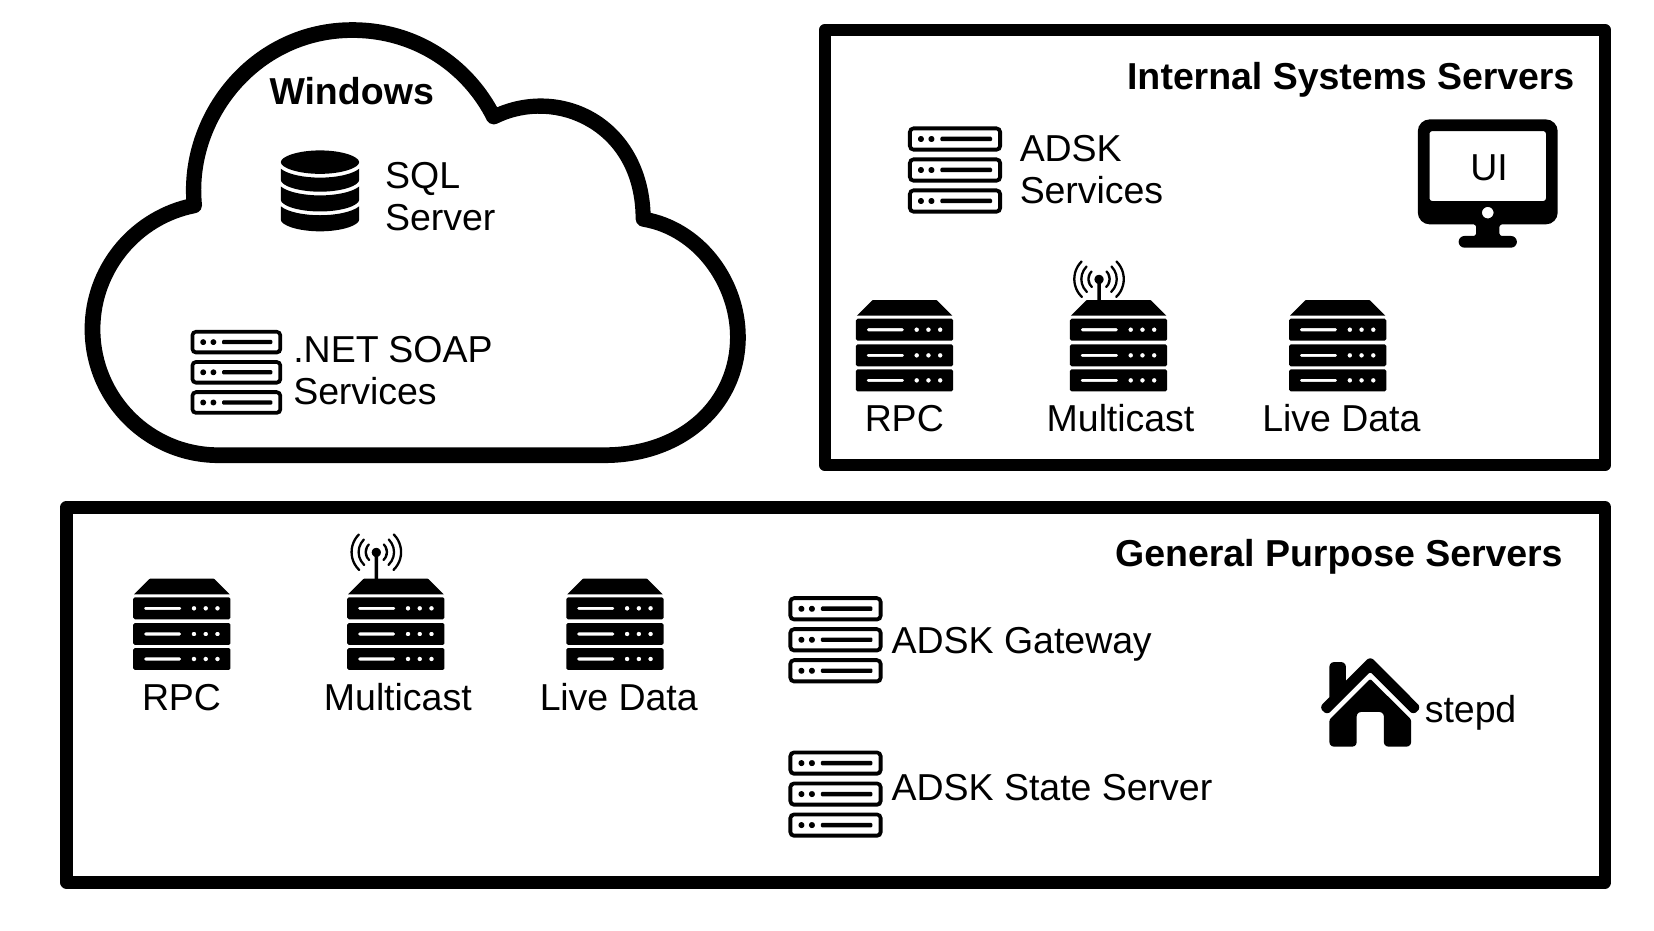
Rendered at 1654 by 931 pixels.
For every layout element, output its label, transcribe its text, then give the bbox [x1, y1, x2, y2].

picture [1289, 300, 1387, 390]
text_box .NET SOAP Services [278, 320, 564, 420]
text_box UI [1455, 138, 1550, 196]
picture [17, 0, 813, 838]
picture [905, 120, 1006, 245]
text_box SQL Server [370, 147, 536, 247]
text_box General Purpose Servers [1100, 525, 1626, 582]
picture [73, 514, 886, 869]
text_box Multicast [309, 668, 520, 726]
text_box Live Data [525, 668, 733, 726]
text_box stepd [1410, 680, 1561, 738]
text_box Internal Systems Servers [1112, 48, 1638, 106]
text_box ADSK Services [1005, 120, 1336, 219]
picture [855, 300, 954, 390]
text_box Windows [254, 62, 463, 120]
picture [1315, 647, 1426, 785]
text_box ADSK Gateway [876, 612, 1252, 670]
text_box RPC [850, 390, 1031, 447]
picture [1414, 110, 1561, 292]
text_box ADSK State Server [876, 759, 1252, 816]
picture [1069, 257, 1168, 390]
text_box Multicast [1031, 390, 1242, 447]
text_box RPC [127, 668, 309, 726]
text_box Live Data [1247, 390, 1456, 447]
